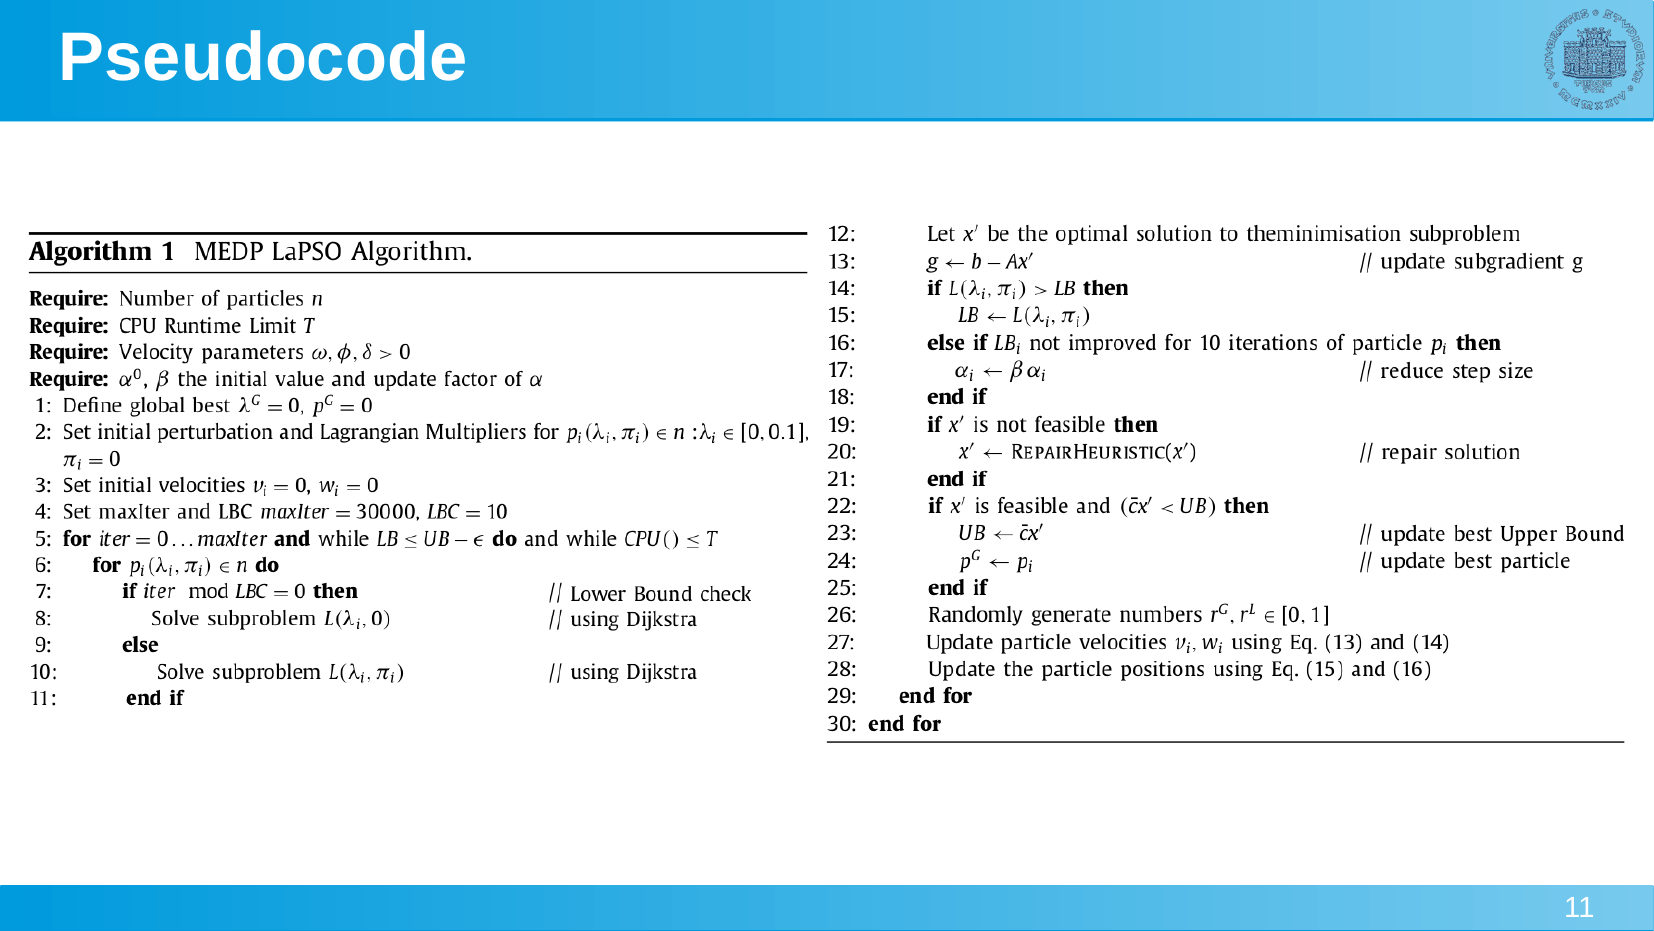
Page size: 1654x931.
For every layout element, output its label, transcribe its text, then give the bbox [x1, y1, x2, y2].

picture [1537, 0, 1654, 117]
title Pseudocode [59, 17, 1595, 97]
picture [17, 218, 1632, 751]
